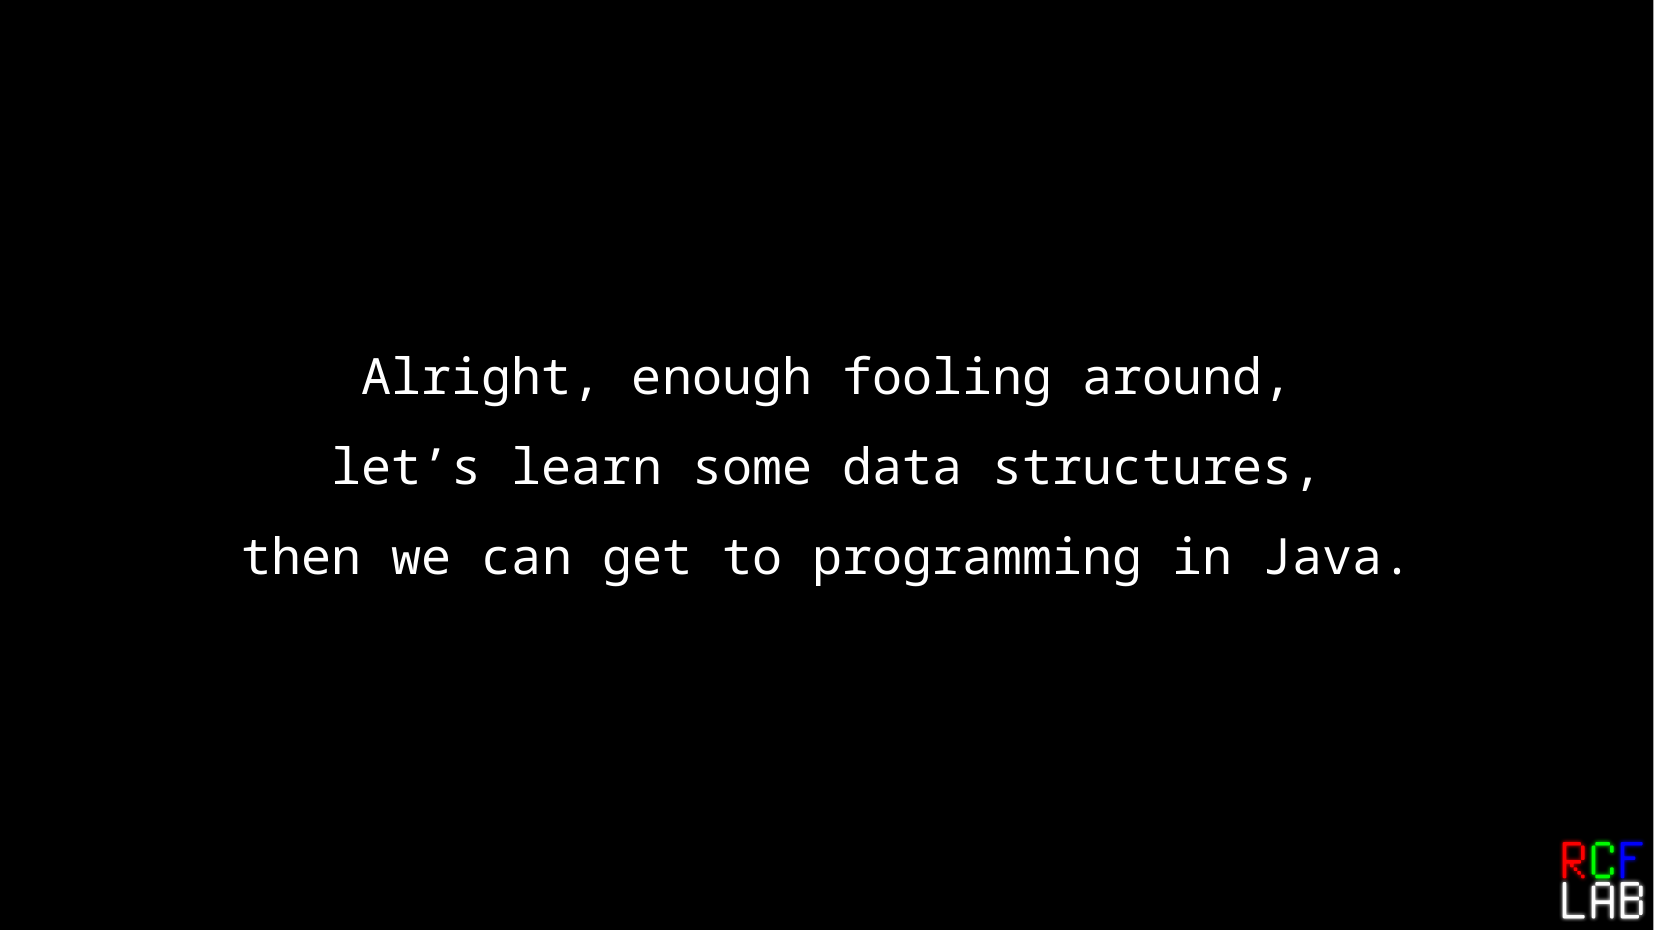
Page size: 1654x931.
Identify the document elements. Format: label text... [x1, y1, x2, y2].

list Alright, enough fooling around, let’s learn some data structures, then we can get to programming in Java. [124, 125, 1530, 805]
picture [1559, 838, 1646, 922]
